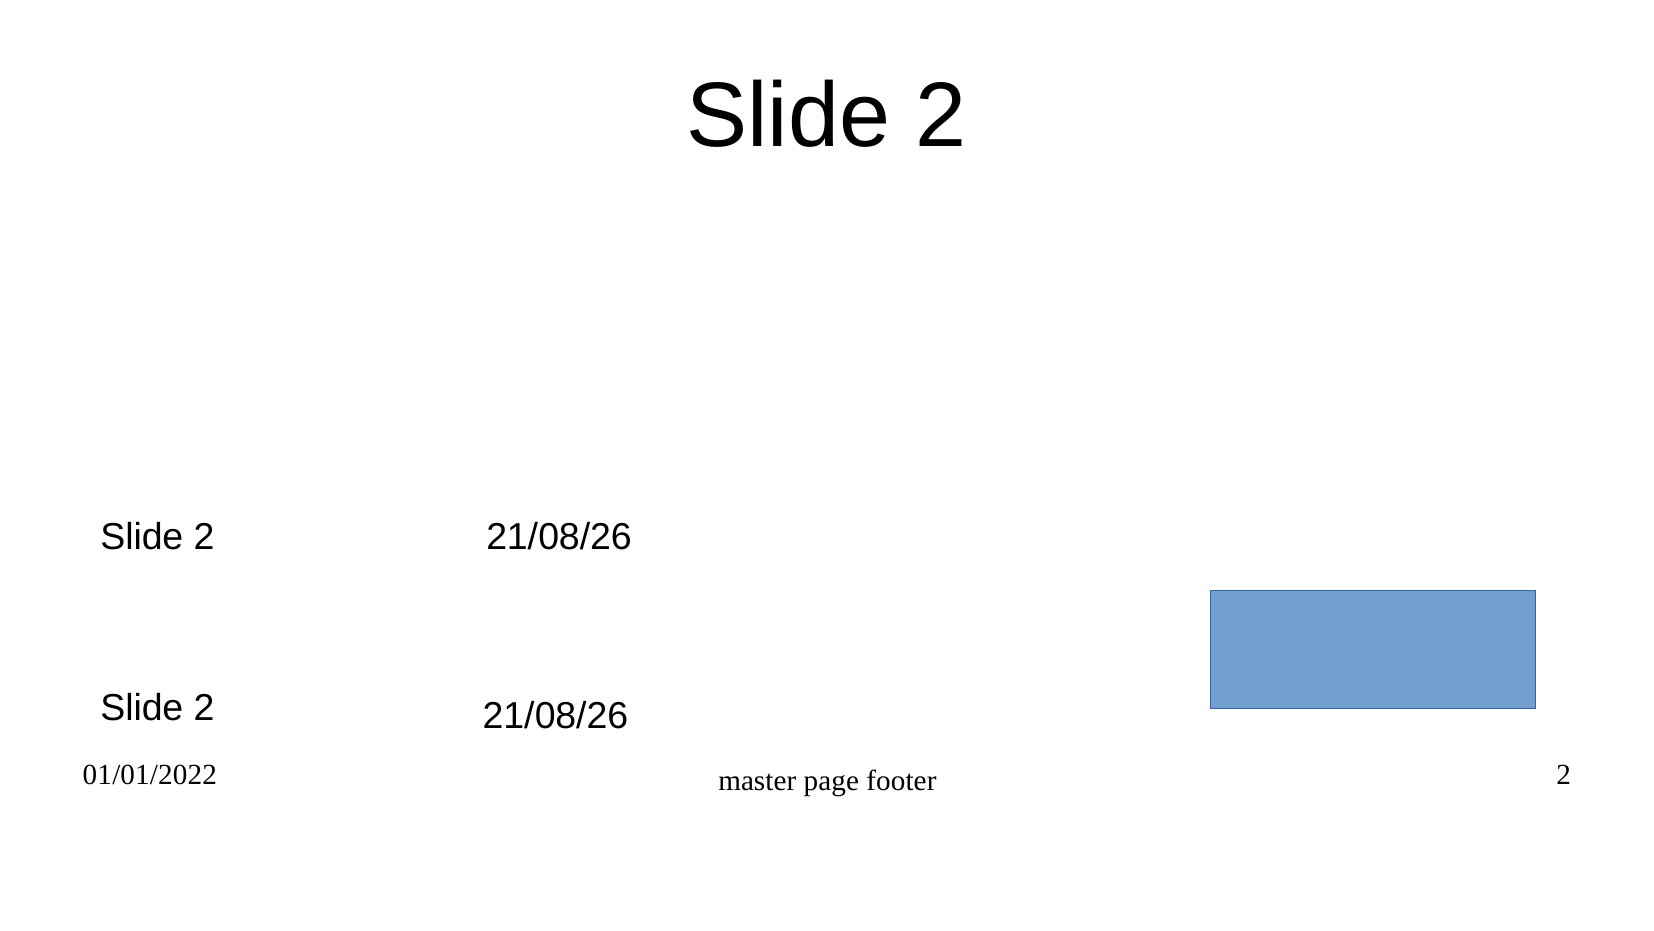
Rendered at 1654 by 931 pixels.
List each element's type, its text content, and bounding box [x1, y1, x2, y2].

title Slide 2 [82, 37, 1571, 193]
